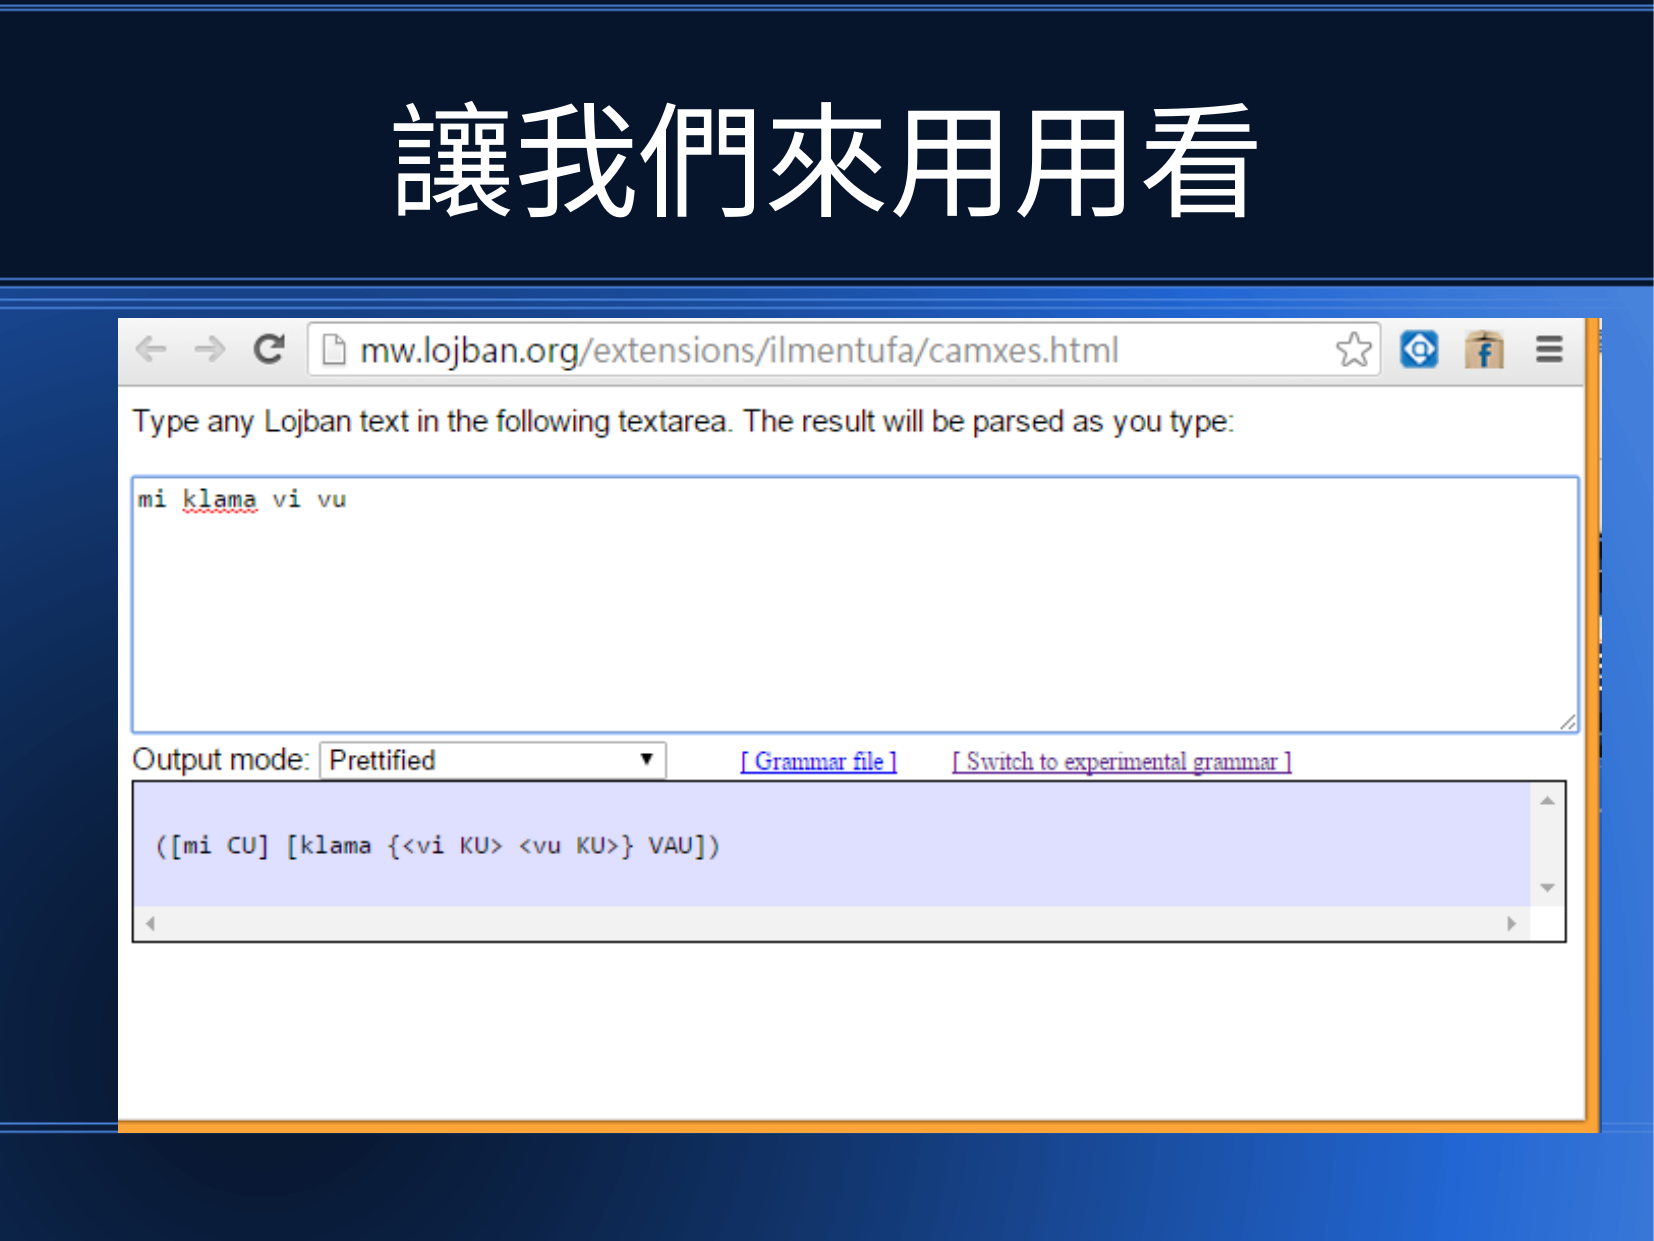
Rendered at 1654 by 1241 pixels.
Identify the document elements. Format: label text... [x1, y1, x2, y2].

picture [0, 0, 1654, 1241]
title 讓我們來用用看 [82, 49, 1571, 257]
